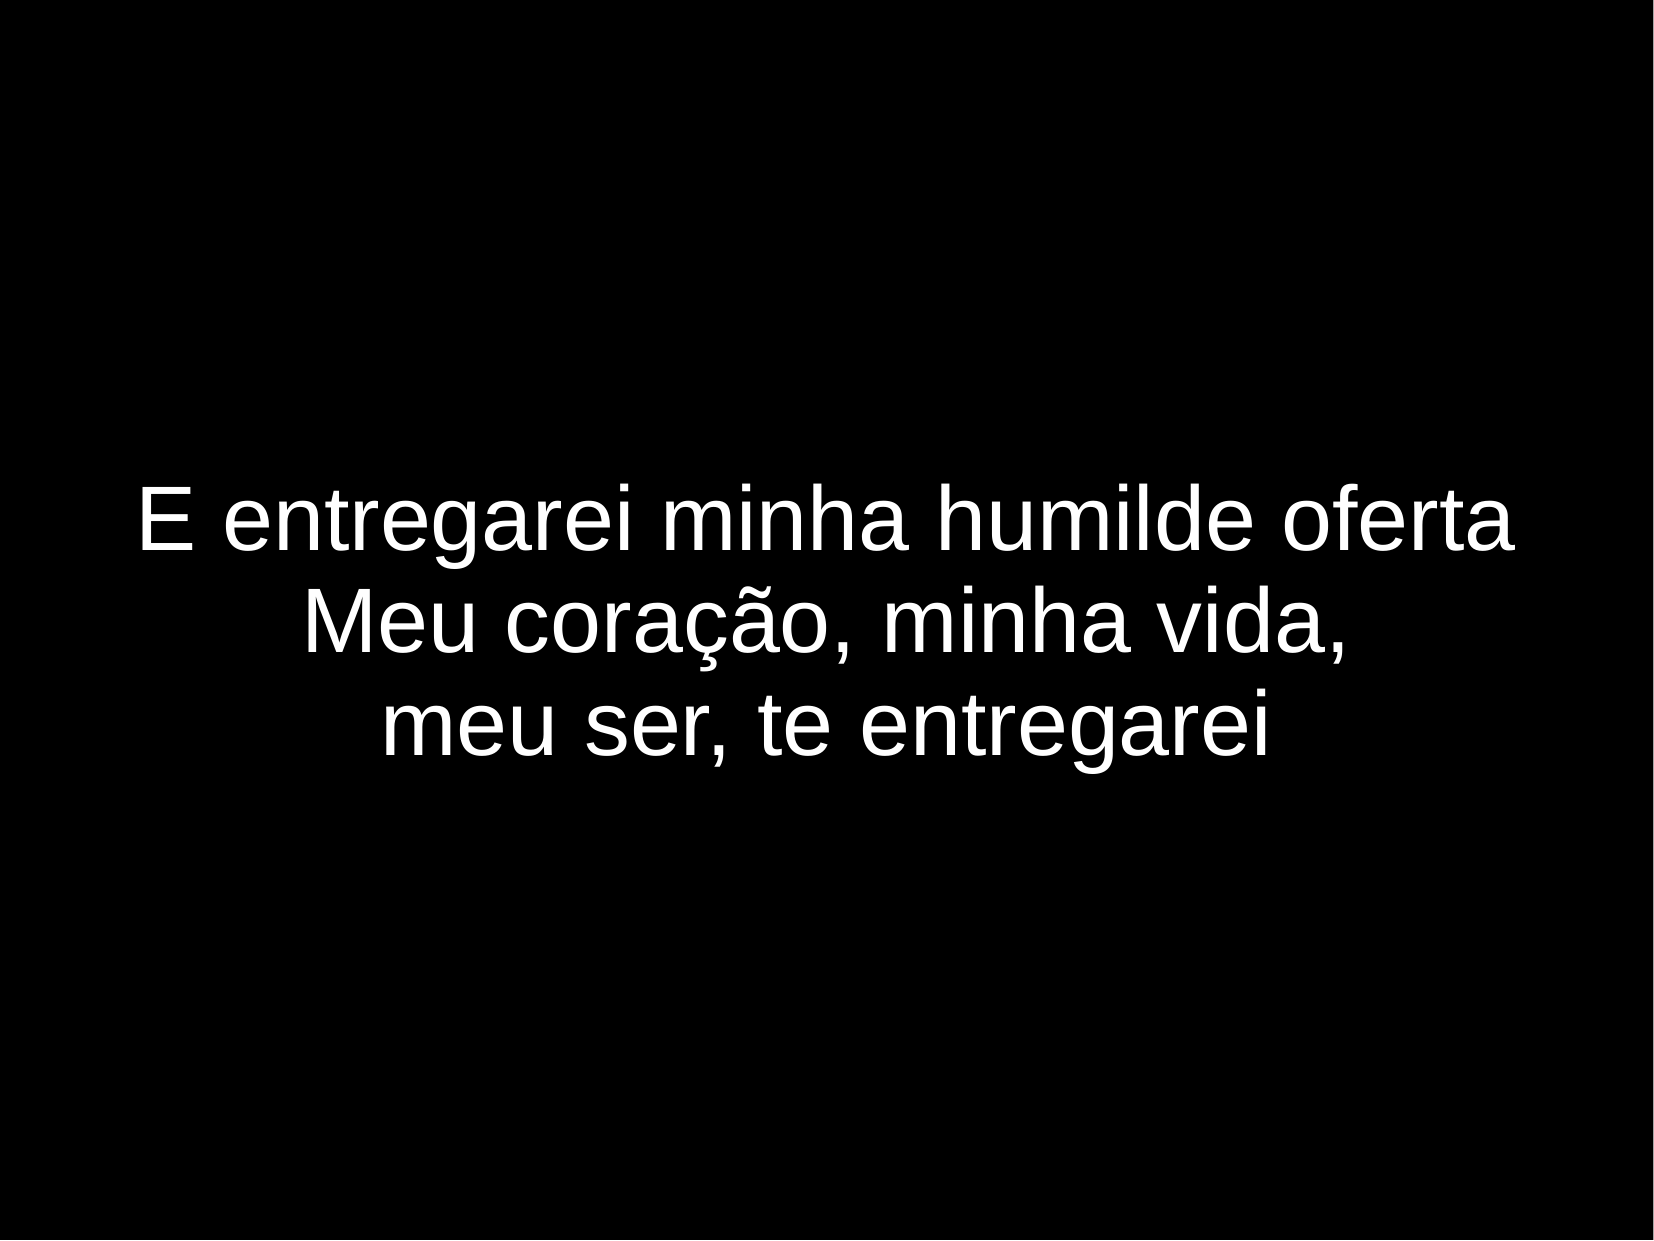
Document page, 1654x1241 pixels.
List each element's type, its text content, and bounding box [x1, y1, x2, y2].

subtitle E entregarei minha humilde oferta Meu coração, minha vida, meu ser, te entregarei [82, 49, 1571, 1193]
